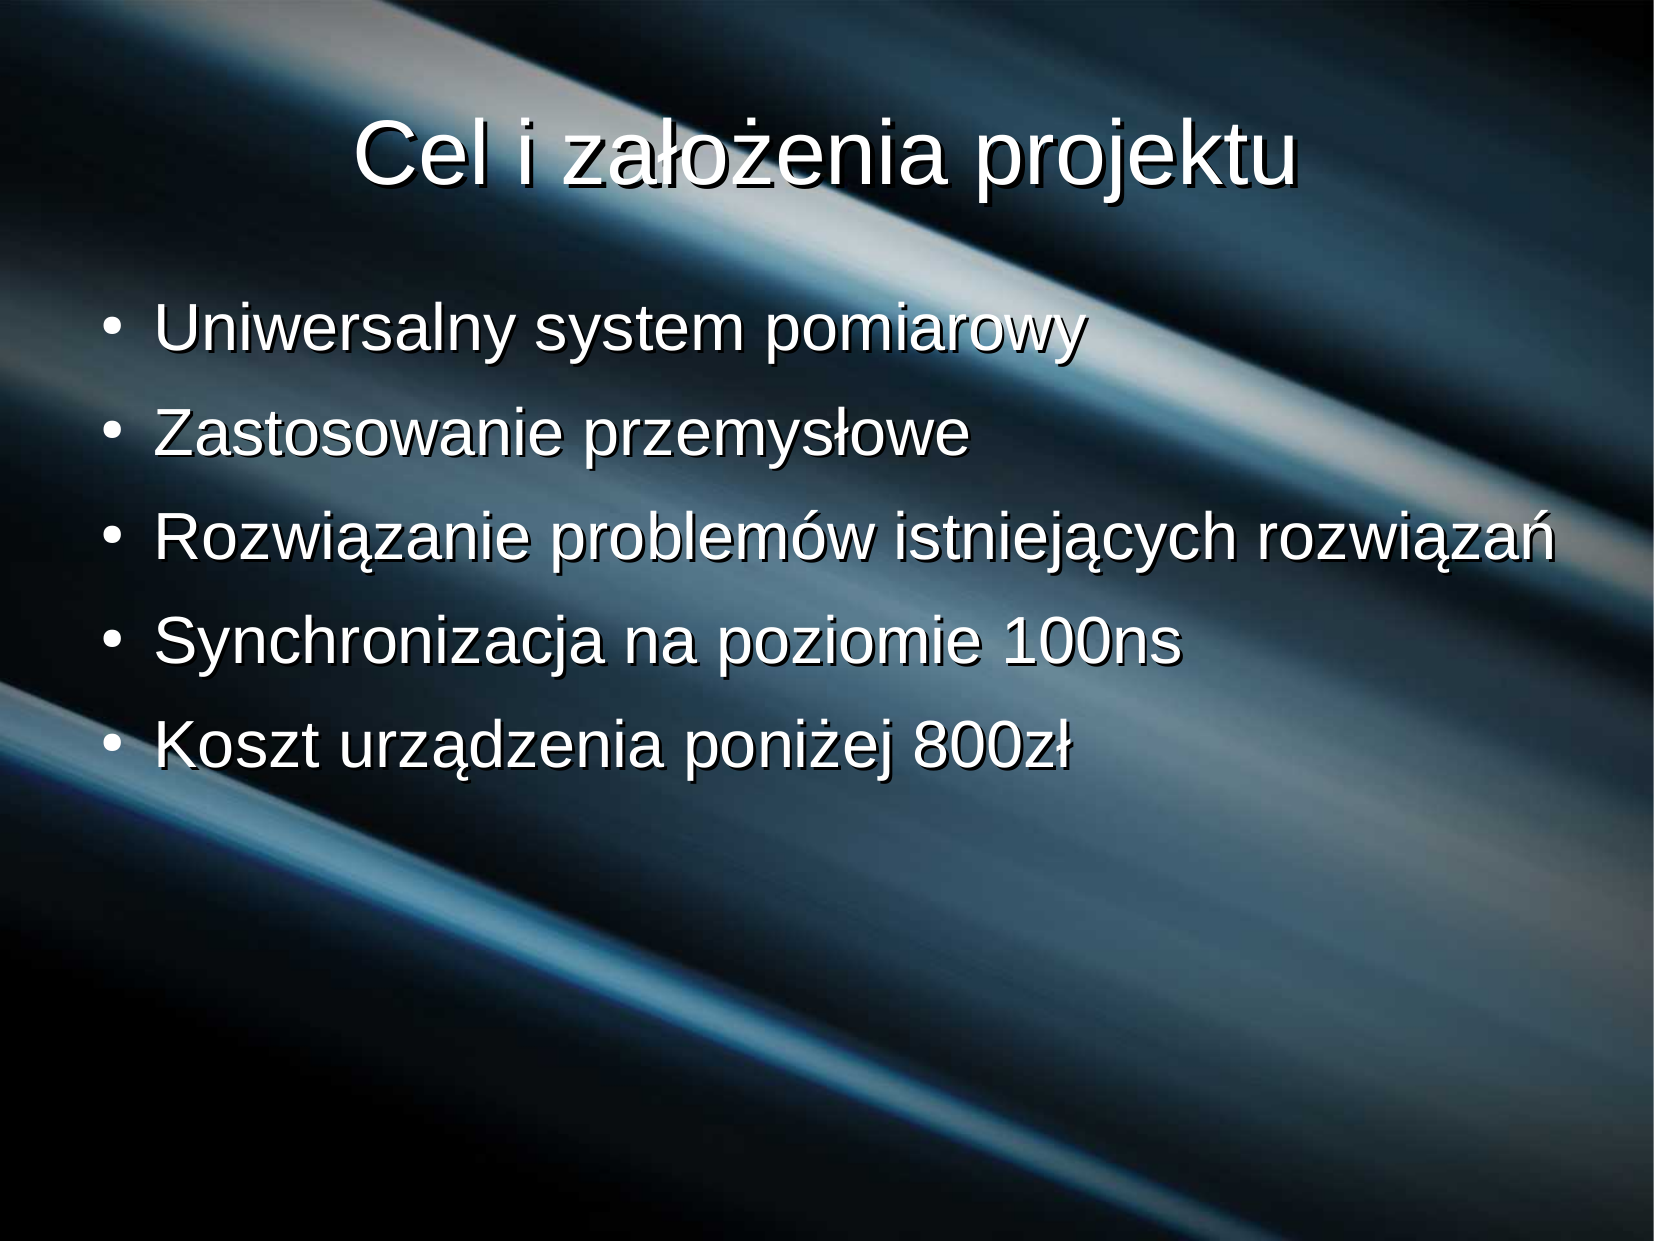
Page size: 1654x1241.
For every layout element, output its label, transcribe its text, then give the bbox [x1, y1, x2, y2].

title Cel i założenia projektu [82, 49, 1571, 257]
list Uniwersalny system pomiarowy Zastosowanie przemysłowe Rozwiązanie problemów istniejących rozwiązań Synchronizacja na poziomie 100ns Koszt urządzenia poniżej 800zł [82, 290, 1571, 1010]
picture [0, 0, 1654, 1241]
